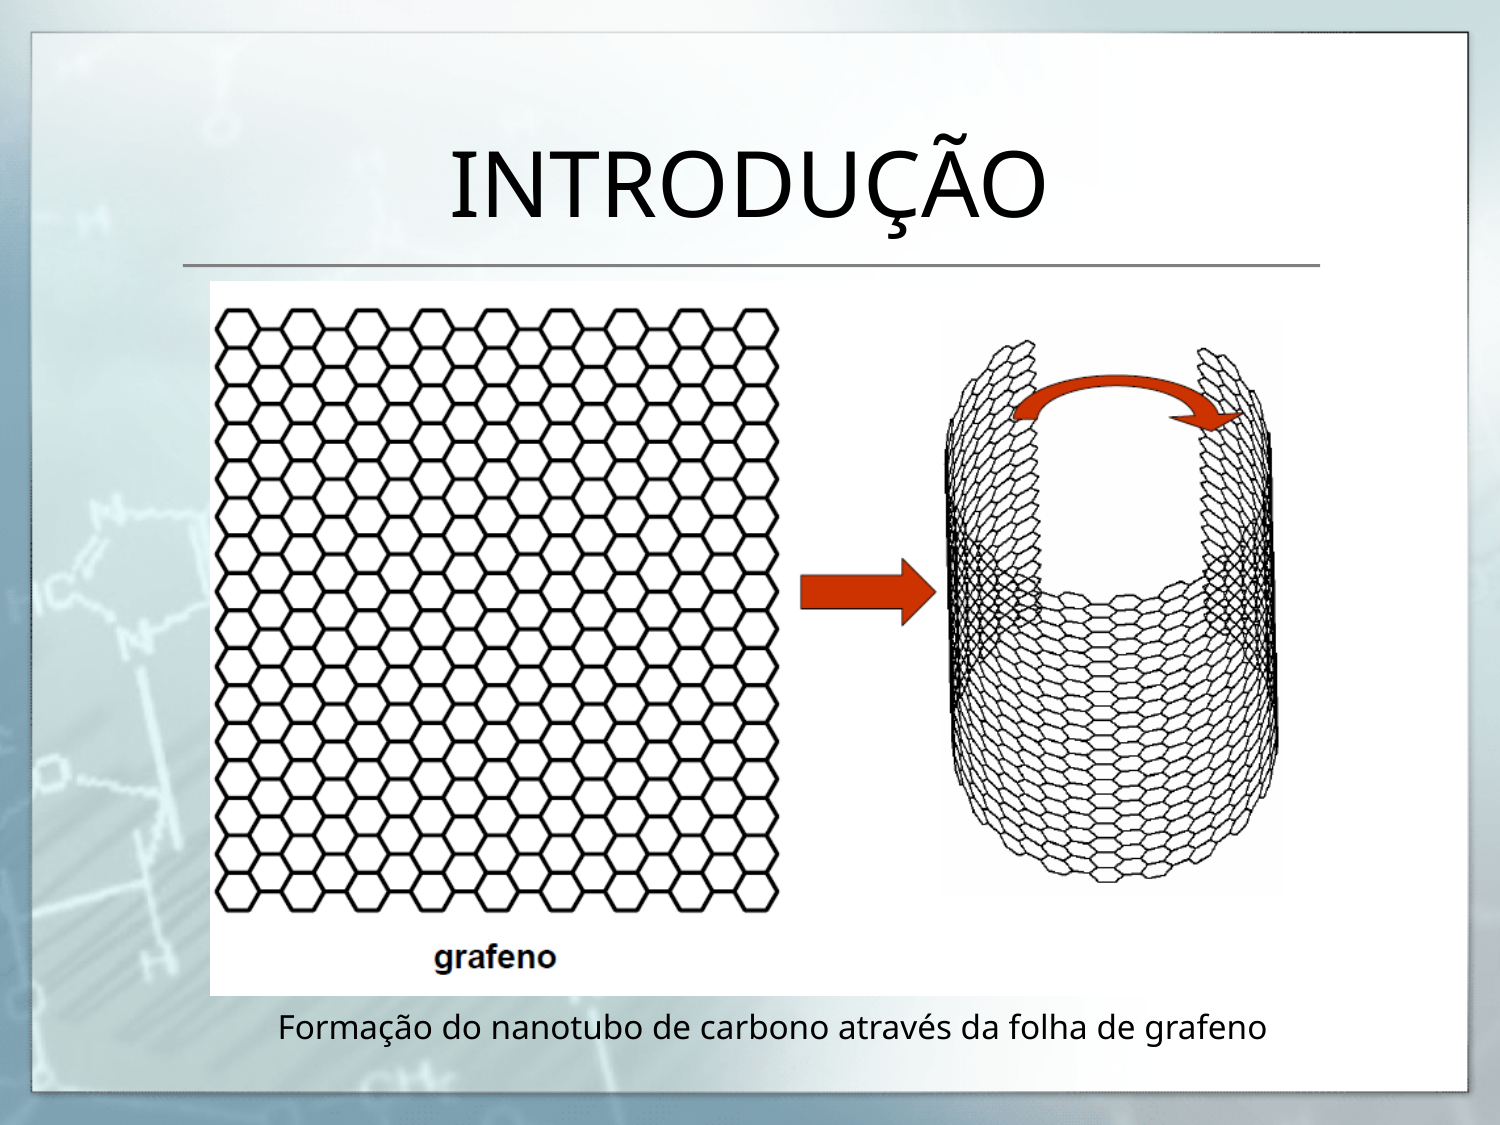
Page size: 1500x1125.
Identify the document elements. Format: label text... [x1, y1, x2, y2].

picture [0, 0, 1500, 1125]
text_box Formação do nanotubo de carbono através da folha de grafeno [222, 999, 1325, 1054]
text_box INTRODUÇÃO [62, 93, 1438, 269]
